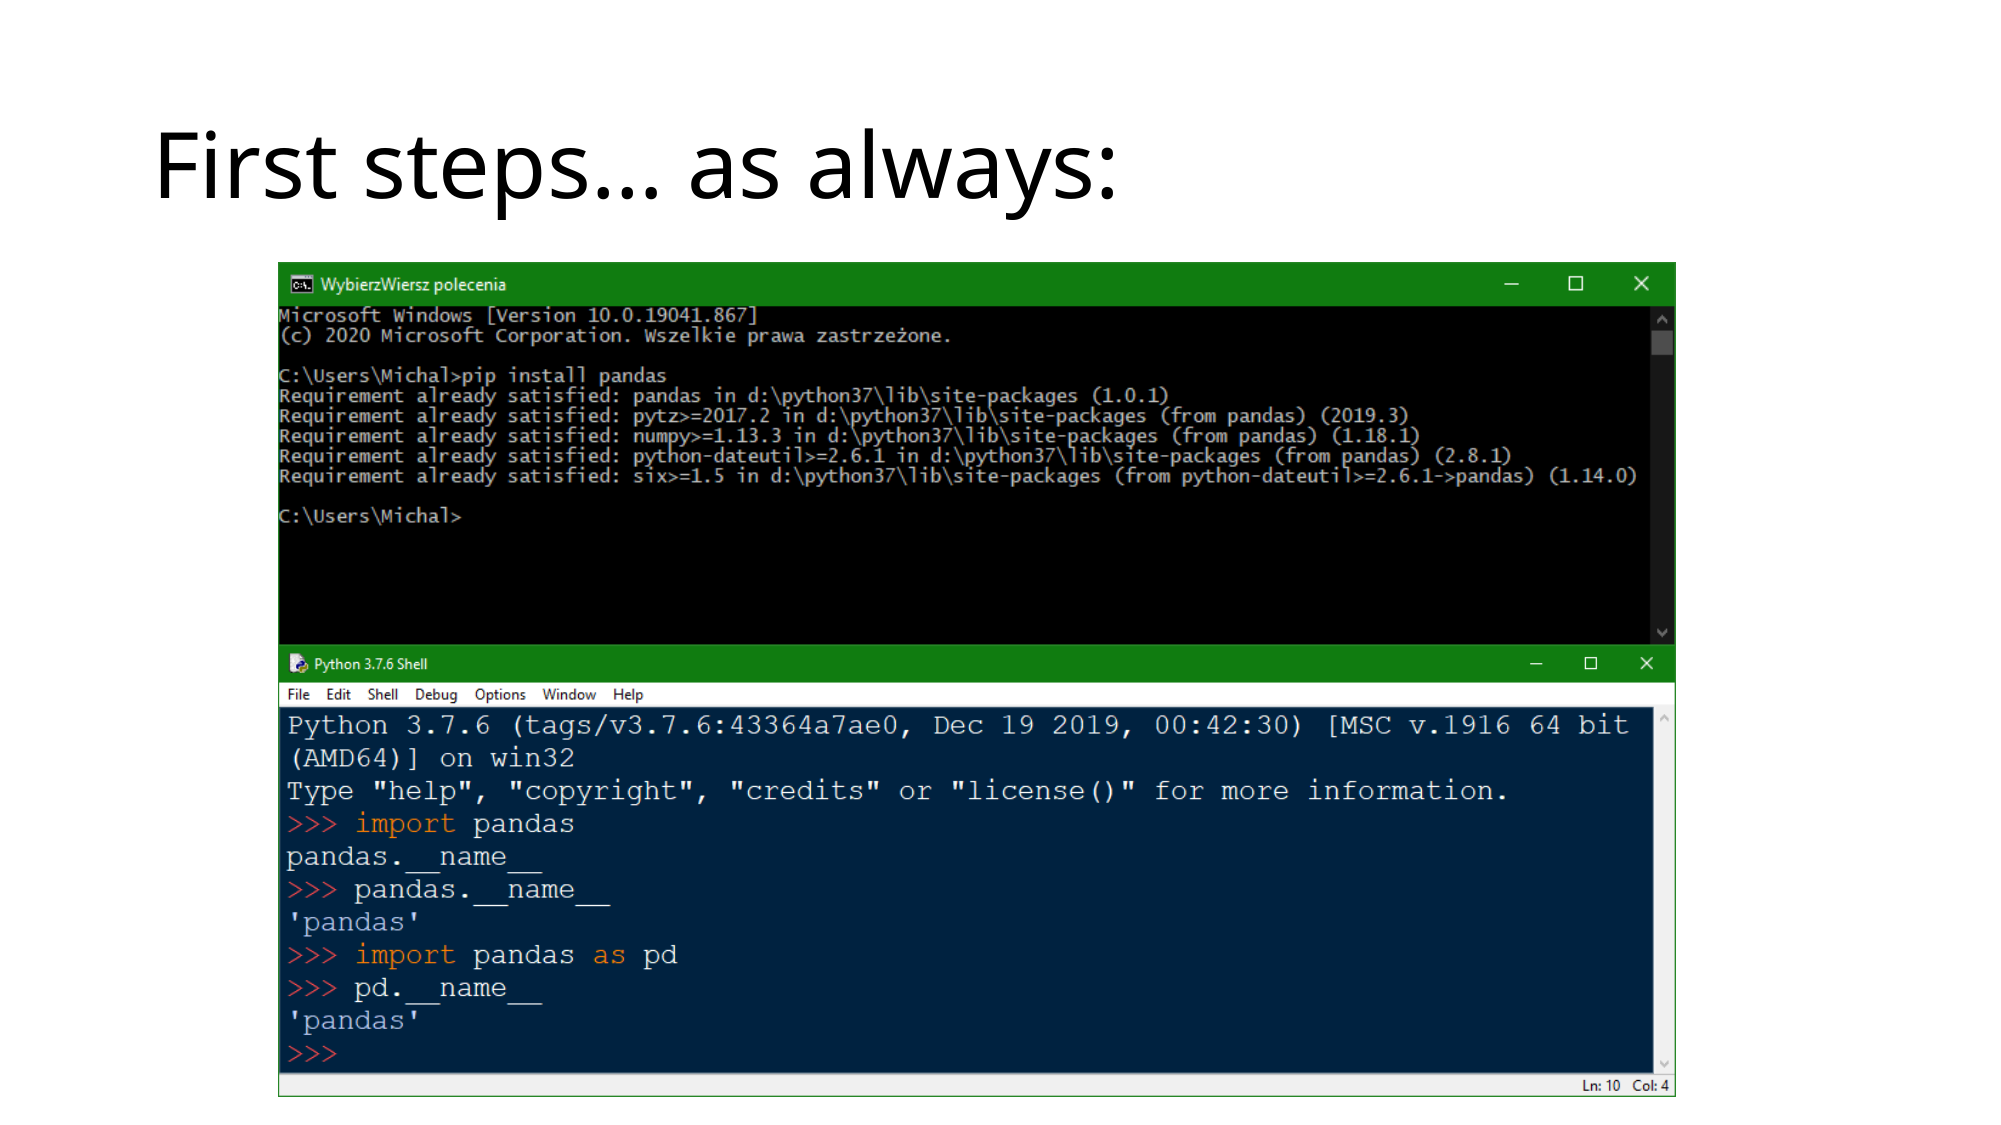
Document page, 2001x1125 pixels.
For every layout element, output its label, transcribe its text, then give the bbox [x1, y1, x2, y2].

title First steps… as always: [137, 59, 1863, 278]
picture [278, 262, 1676, 1097]
